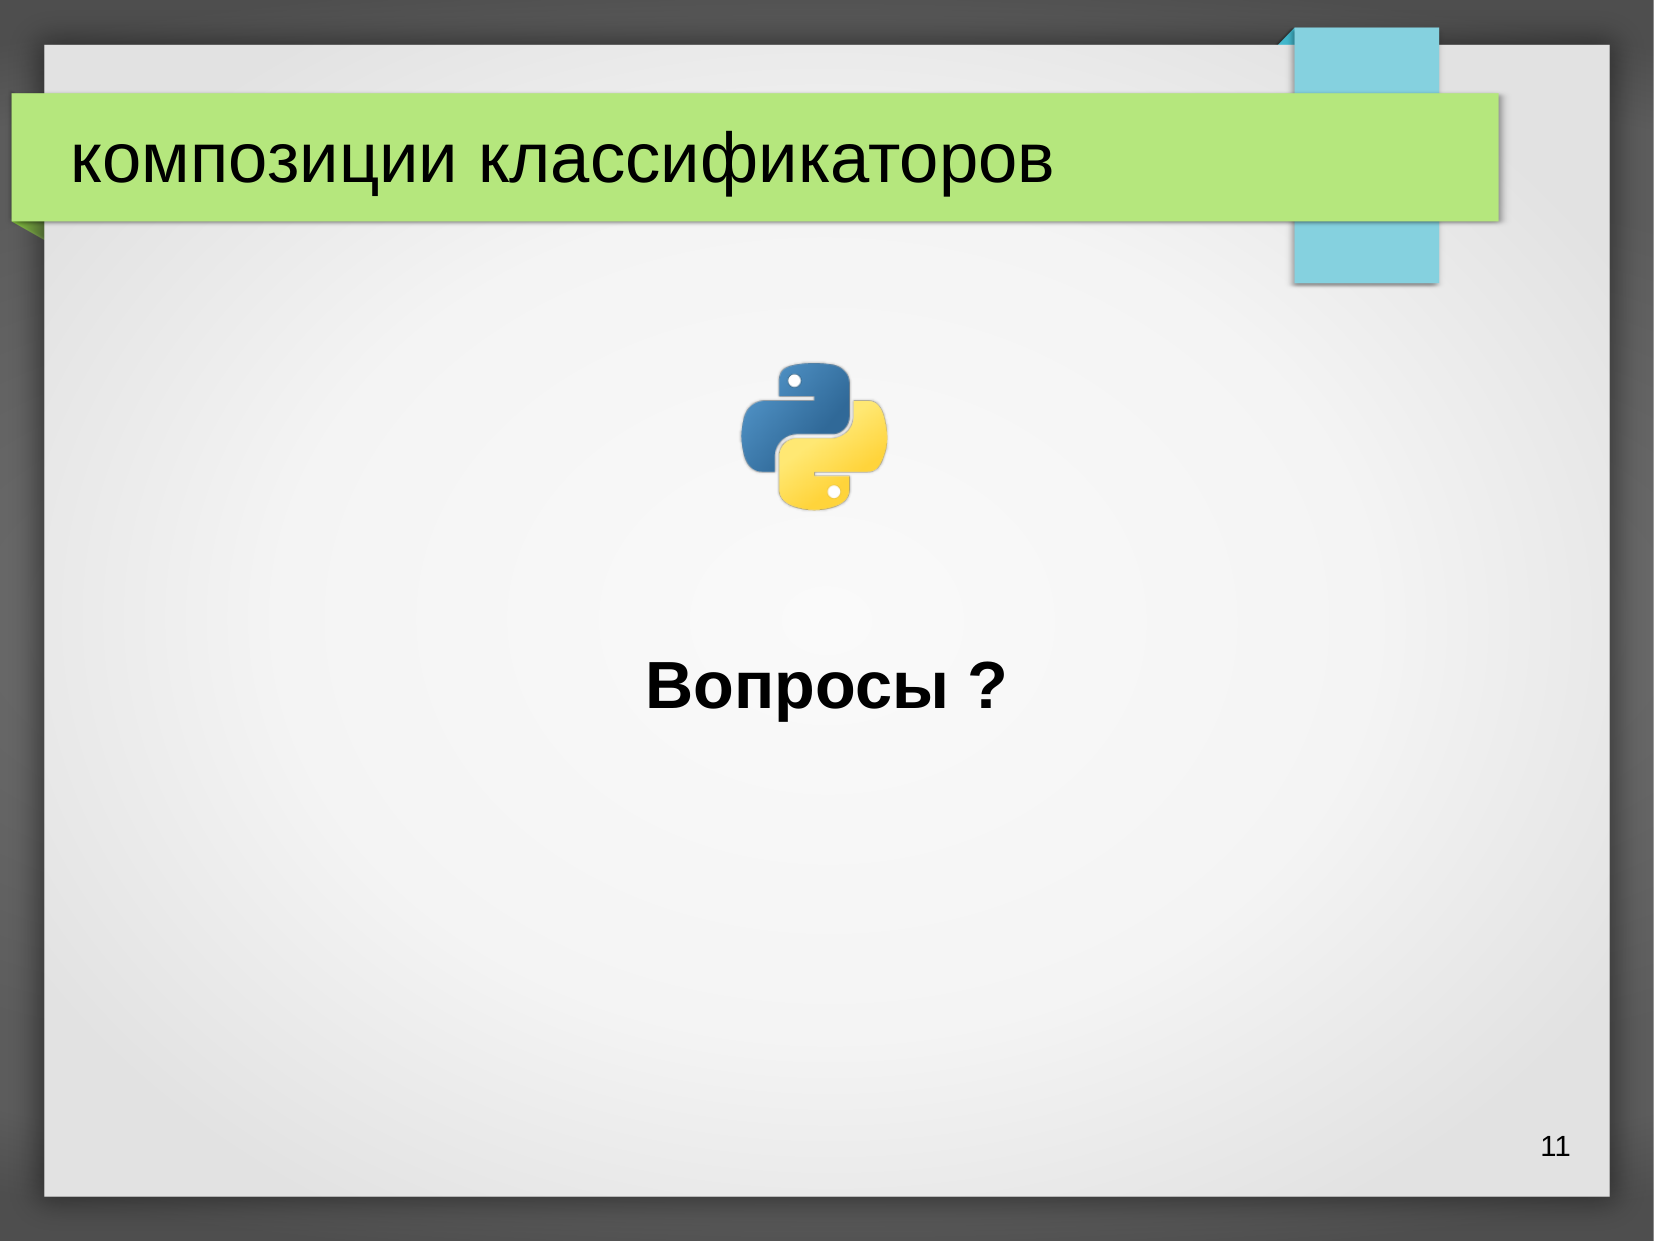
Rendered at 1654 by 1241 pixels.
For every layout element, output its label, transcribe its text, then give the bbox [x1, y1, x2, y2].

title композиции классификаторов [70, 118, 1205, 199]
subtitle Вопросы ? [82, 236, 1571, 1134]
picture [0, 0, 1654, 1241]
